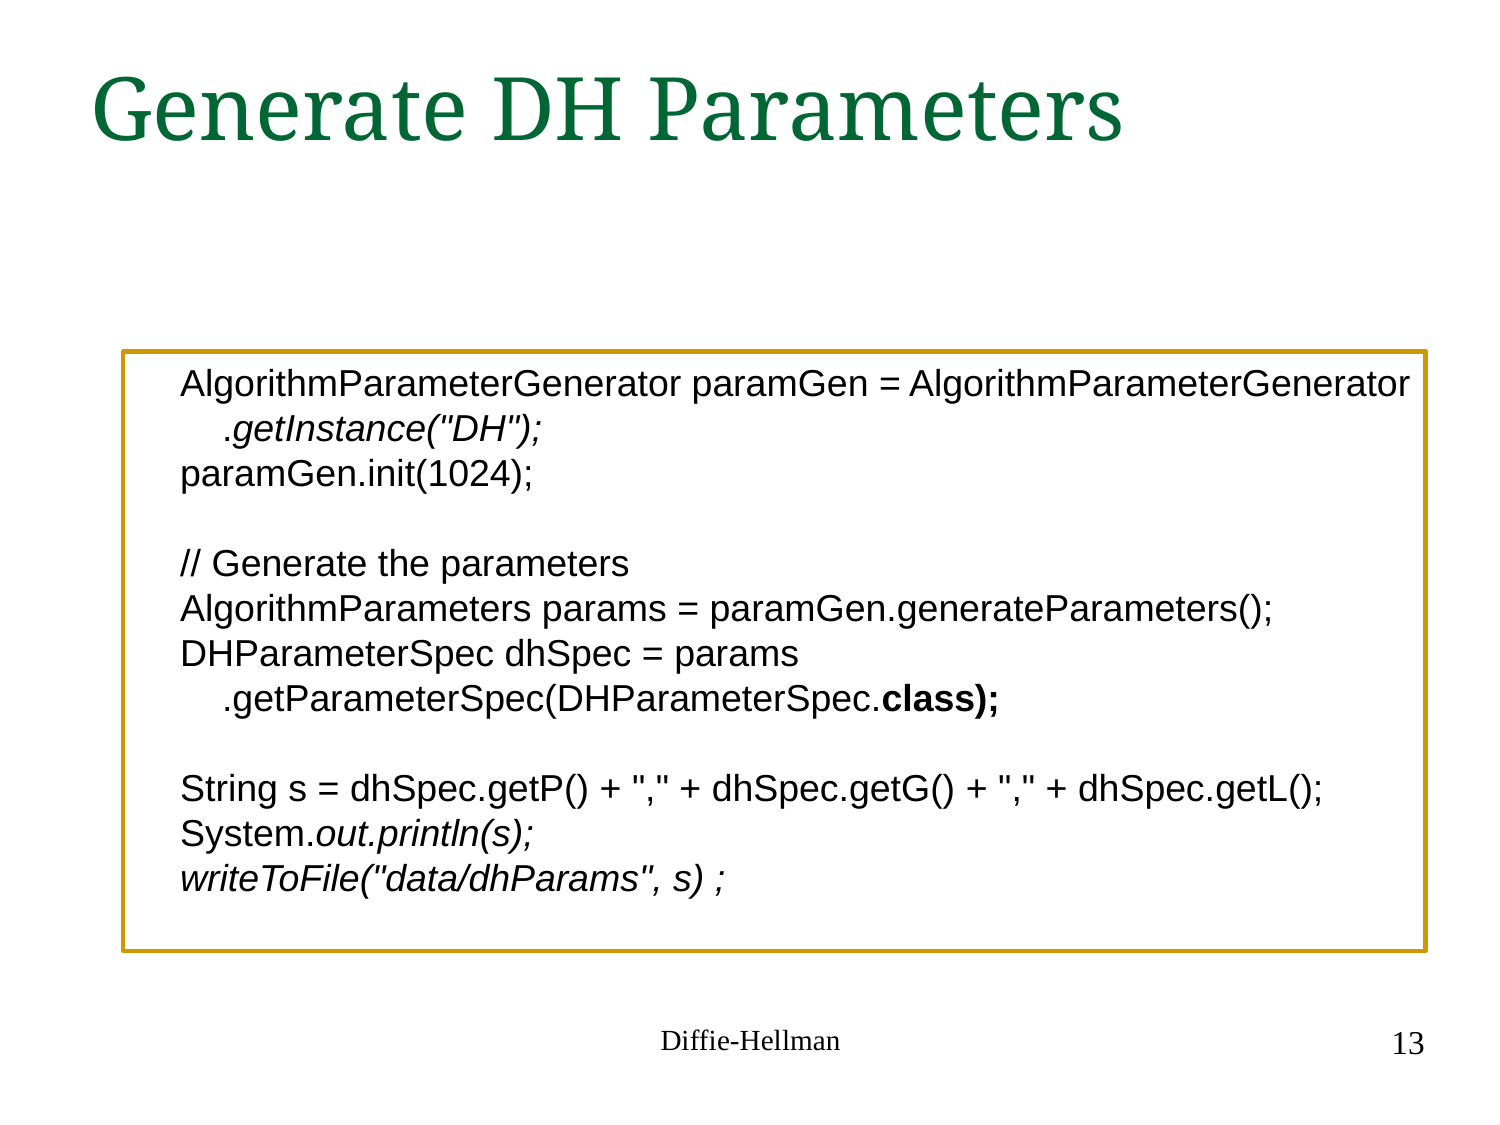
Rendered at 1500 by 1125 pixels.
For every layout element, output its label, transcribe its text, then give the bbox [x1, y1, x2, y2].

text_box AlgorithmParameterGenerator paramGen = AlgorithmParameterGenerator .getInstance("DH"); paramGen.init(1024); // Generate the parameters AlgorithmParameters params = paramGen.generateParameters(); DHParameterSpec dhSpec = params .getParameterSpec(DHParameterSpec.class); String s = dhSpec.getP() + "," + dhSpec.getG() + "," + dhSpec.getL(); System.out.println(s); writeToFile("data/dhParams", s) ; [123, 351, 1426, 952]
title Generate DH Parameters [75, 45, 1425, 233]
